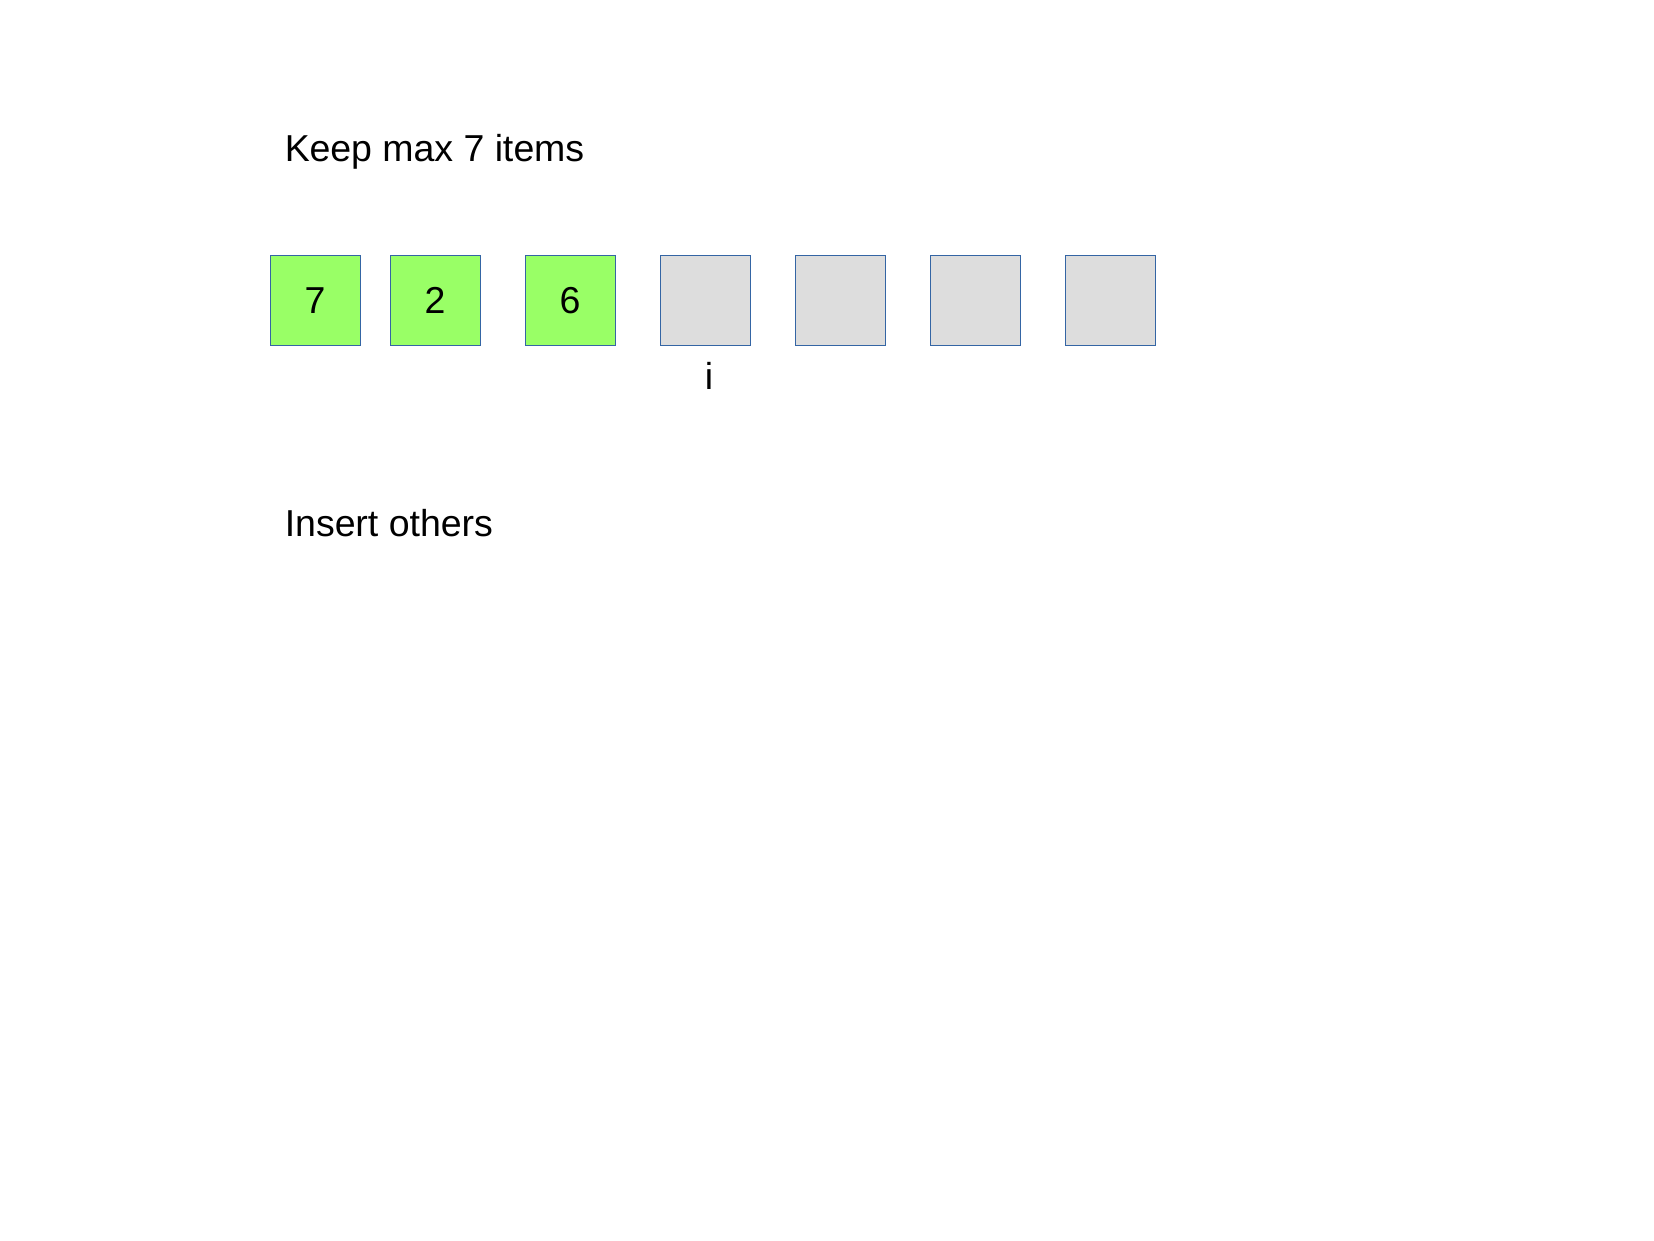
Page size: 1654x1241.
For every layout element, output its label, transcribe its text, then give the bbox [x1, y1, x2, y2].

text_box [930, 255, 1021, 346]
text_box Insert others [270, 495, 508, 552]
text_box [660, 255, 751, 346]
text_box Keep max 7 items [270, 120, 600, 177]
text_box [1065, 255, 1156, 346]
text_box 7 [270, 255, 361, 346]
text_box 6 [525, 255, 616, 346]
text_box 2 [390, 255, 481, 346]
text_box i [690, 348, 728, 406]
text_box [795, 255, 886, 346]
